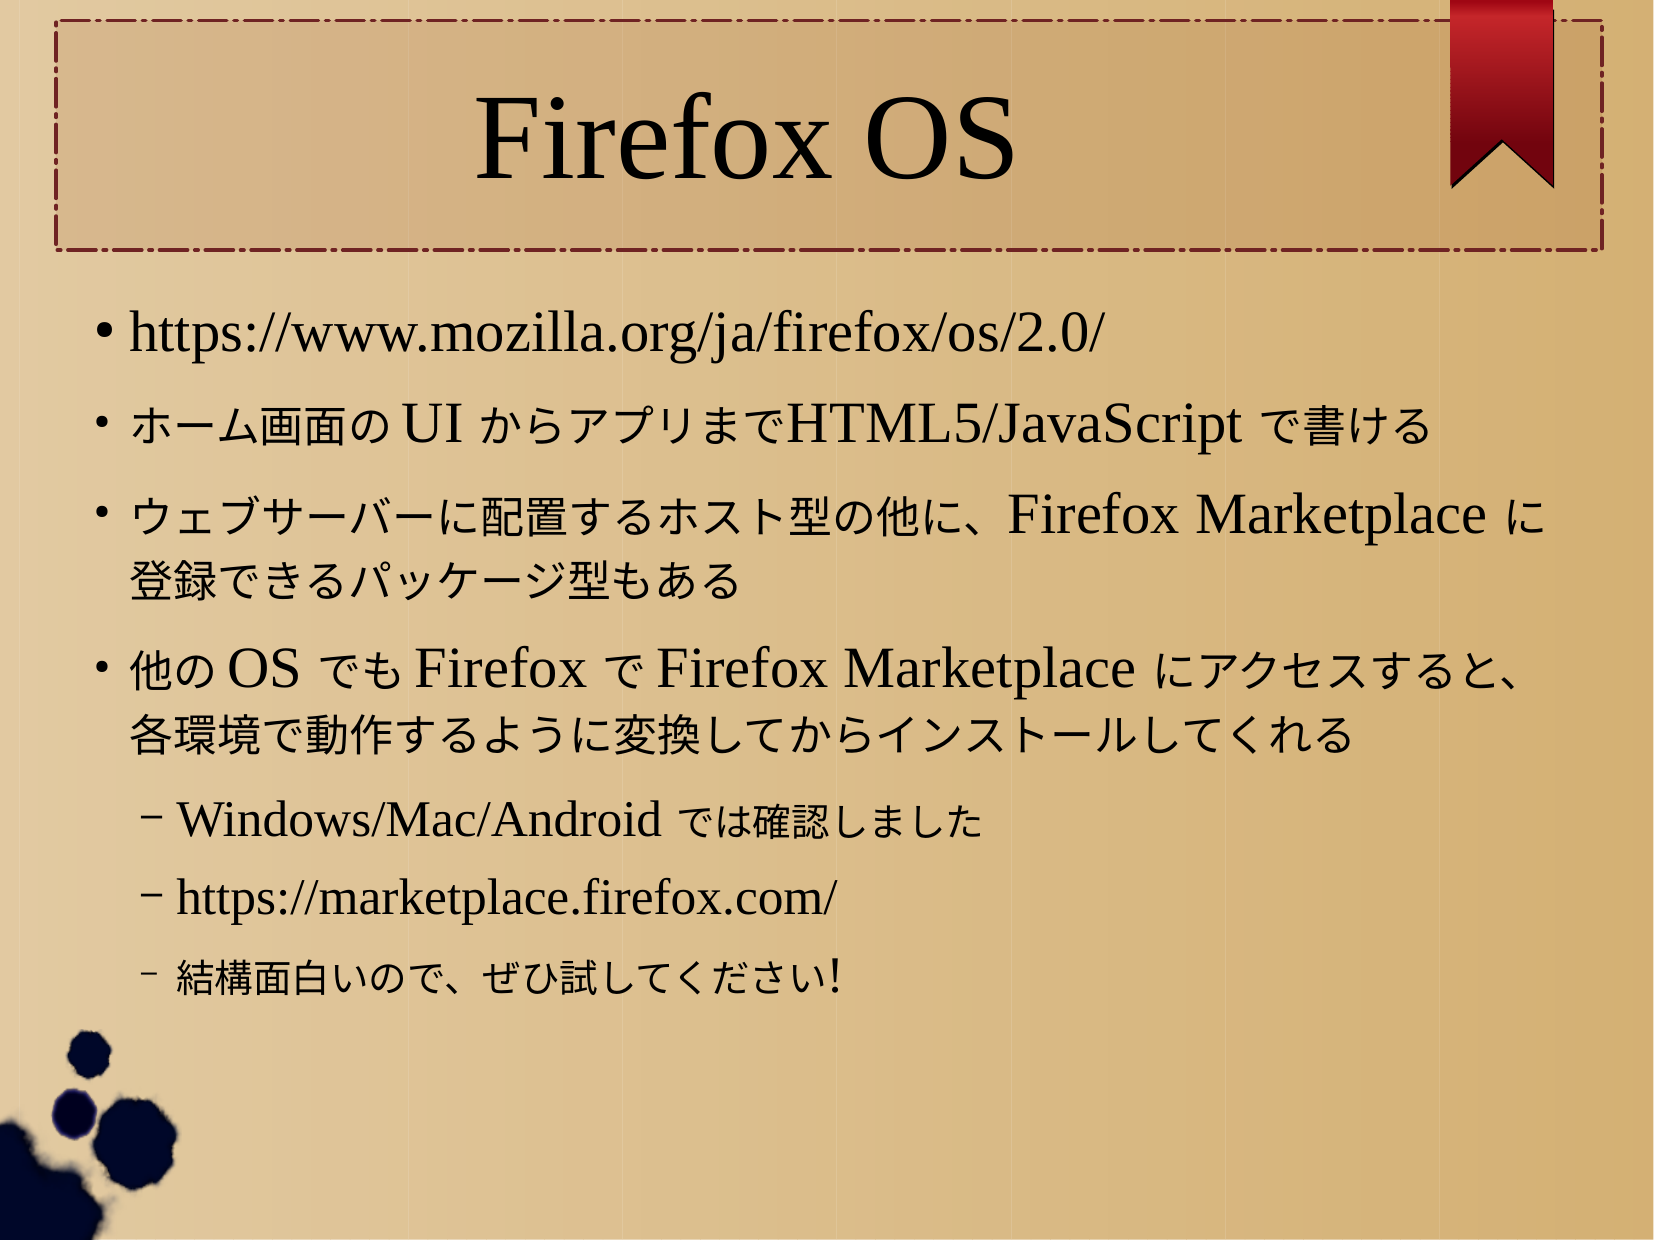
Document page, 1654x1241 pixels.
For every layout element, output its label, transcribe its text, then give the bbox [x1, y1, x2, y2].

title Firefox OS [82, 47, 1412, 229]
list https://www.mozilla.org/ja/firefox/os/2.0/ ホーム画面の UI からアプリまでHTML5/JavaScript で書ける ウェブサーバーに配置するホスト型の他に、Firefox Marketplace に登録できるパッケージ型もある 他の OS でも Firefox で Firefox Marketplace にアクセスすると、各環境で動作するように変換してからインストールしてくれる Windows/Mac/Android では確認しました https://marketplace.firefox.com/ 結構面白いので、ぜひ試してください! [82, 299, 1571, 1019]
